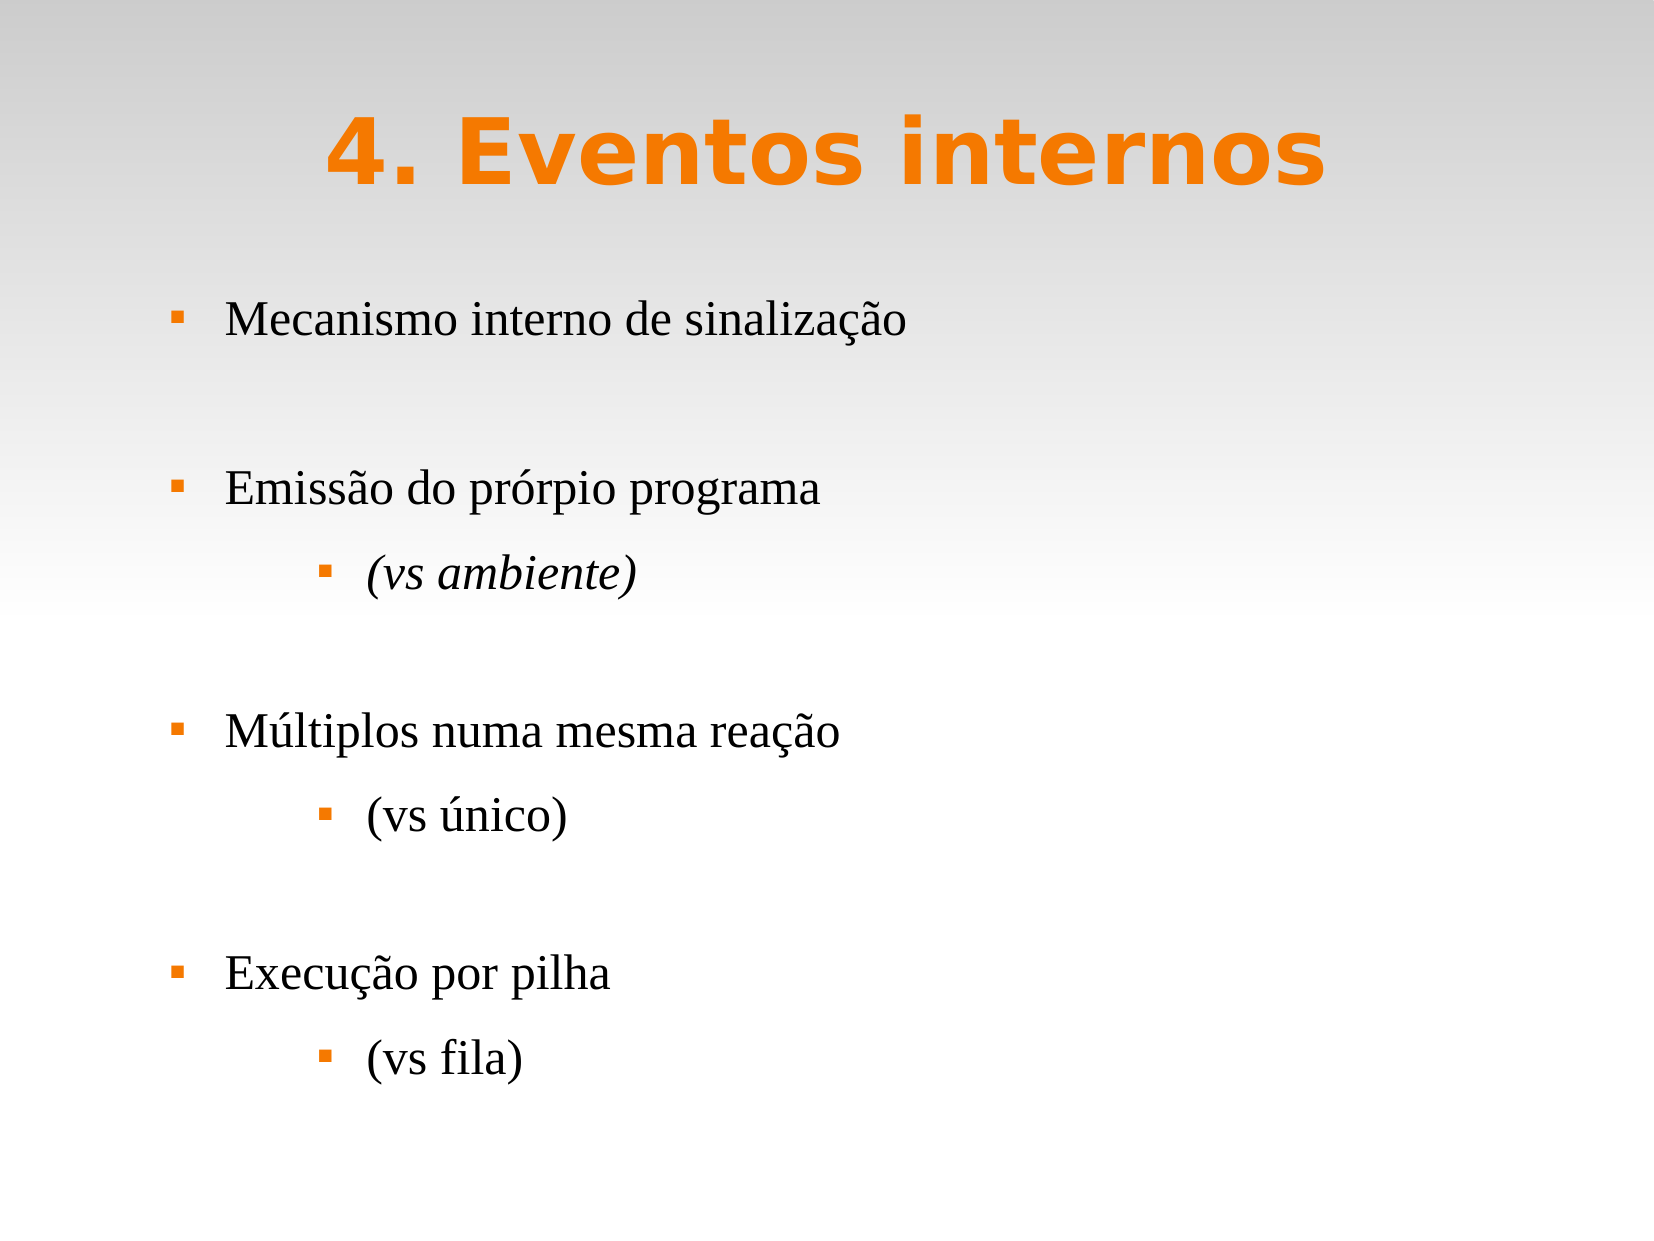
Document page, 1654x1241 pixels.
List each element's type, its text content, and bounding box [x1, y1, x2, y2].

list Mecanismo interno de sinalização Emissão do prórpio programa (vs ambiente) Múltiplos numa mesma reação (vs único) Execução por pilha (vs fila) [82, 290, 1571, 1136]
title 4. Eventos internos [82, 49, 1571, 257]
